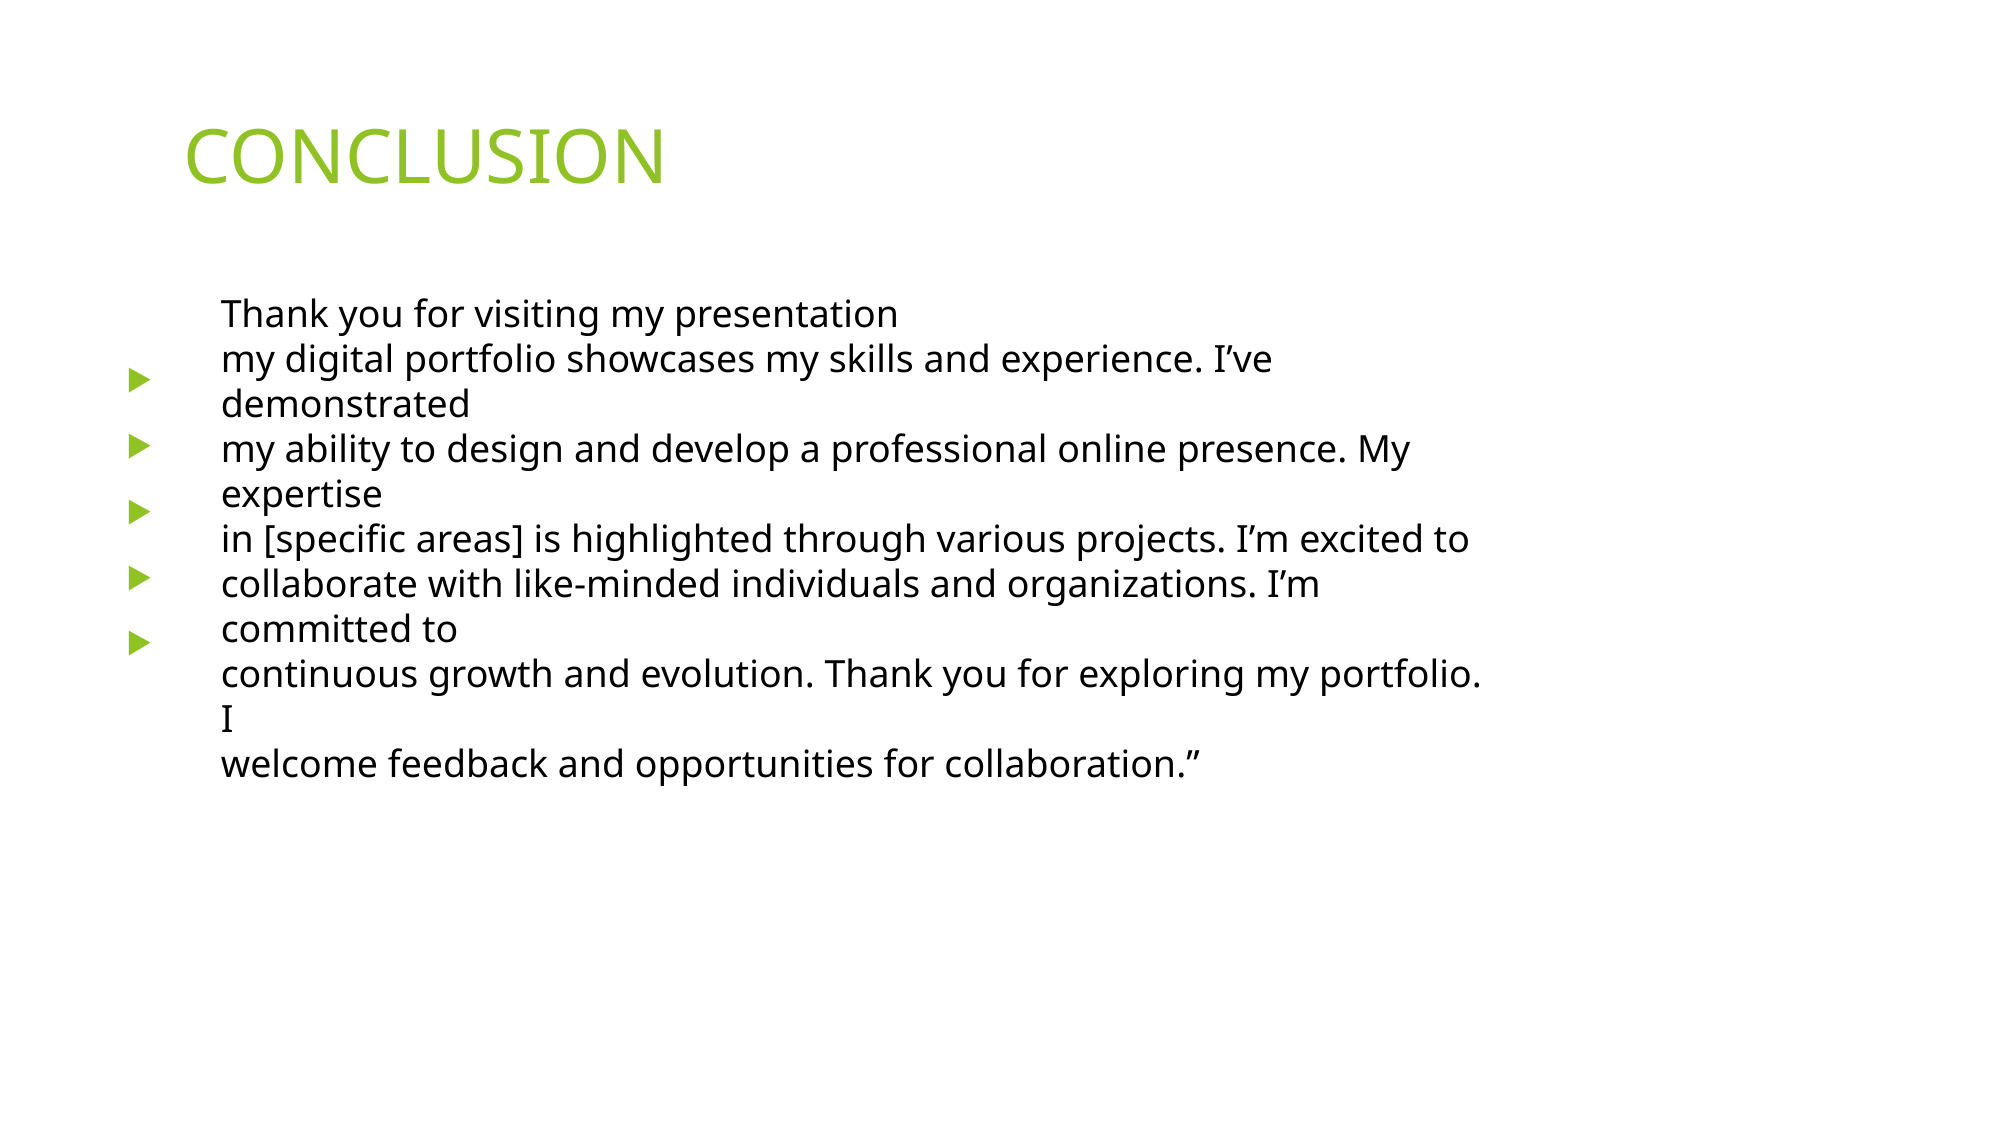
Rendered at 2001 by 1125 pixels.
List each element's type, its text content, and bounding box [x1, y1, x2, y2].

title CONCLUSION [168, 100, 1522, 317]
text_box Thank you for visiting my presentation my digital portfolio showcases my skills and experience. I’ve demonstrated my ability to design and develop a professional online presence. My expertise in [specific areas] is highlighted through various projects. I’m excited to collaborate with like-minded individuals and organizations. I’m committed to continuous growth and evolution. Thank you for exploring my portfolio. I welcome feedback and opportunities for collaboration.” [205, 282, 1503, 707]
list [111, 354, 1522, 992]
